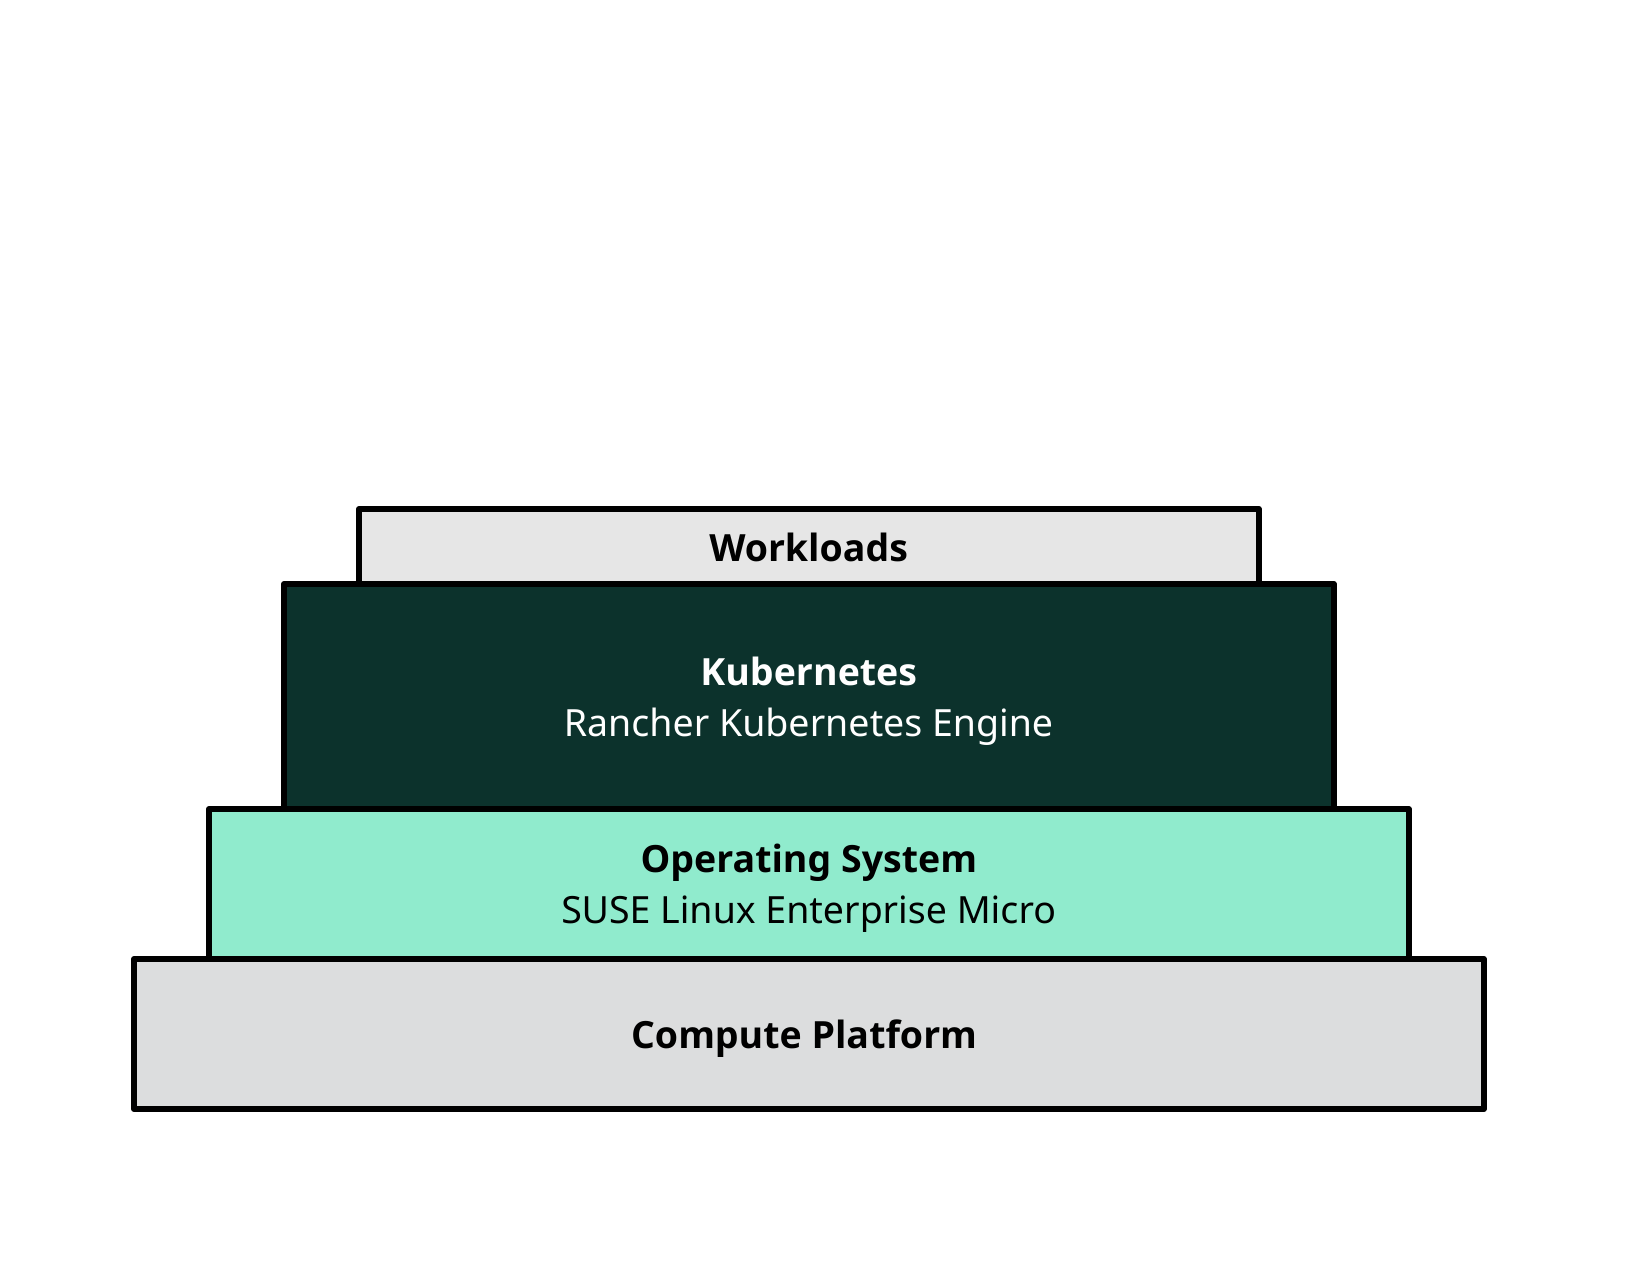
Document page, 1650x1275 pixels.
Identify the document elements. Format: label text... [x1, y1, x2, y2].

text_box Compute Platform [133, 958, 1484, 1109]
text_box Operating System SUSE Linux Enterprise Micro [208, 809, 1409, 960]
text_box Kubernetes Rancher Kubernetes Engine [283, 583, 1334, 809]
text_box Workloads [358, 508, 1259, 584]
